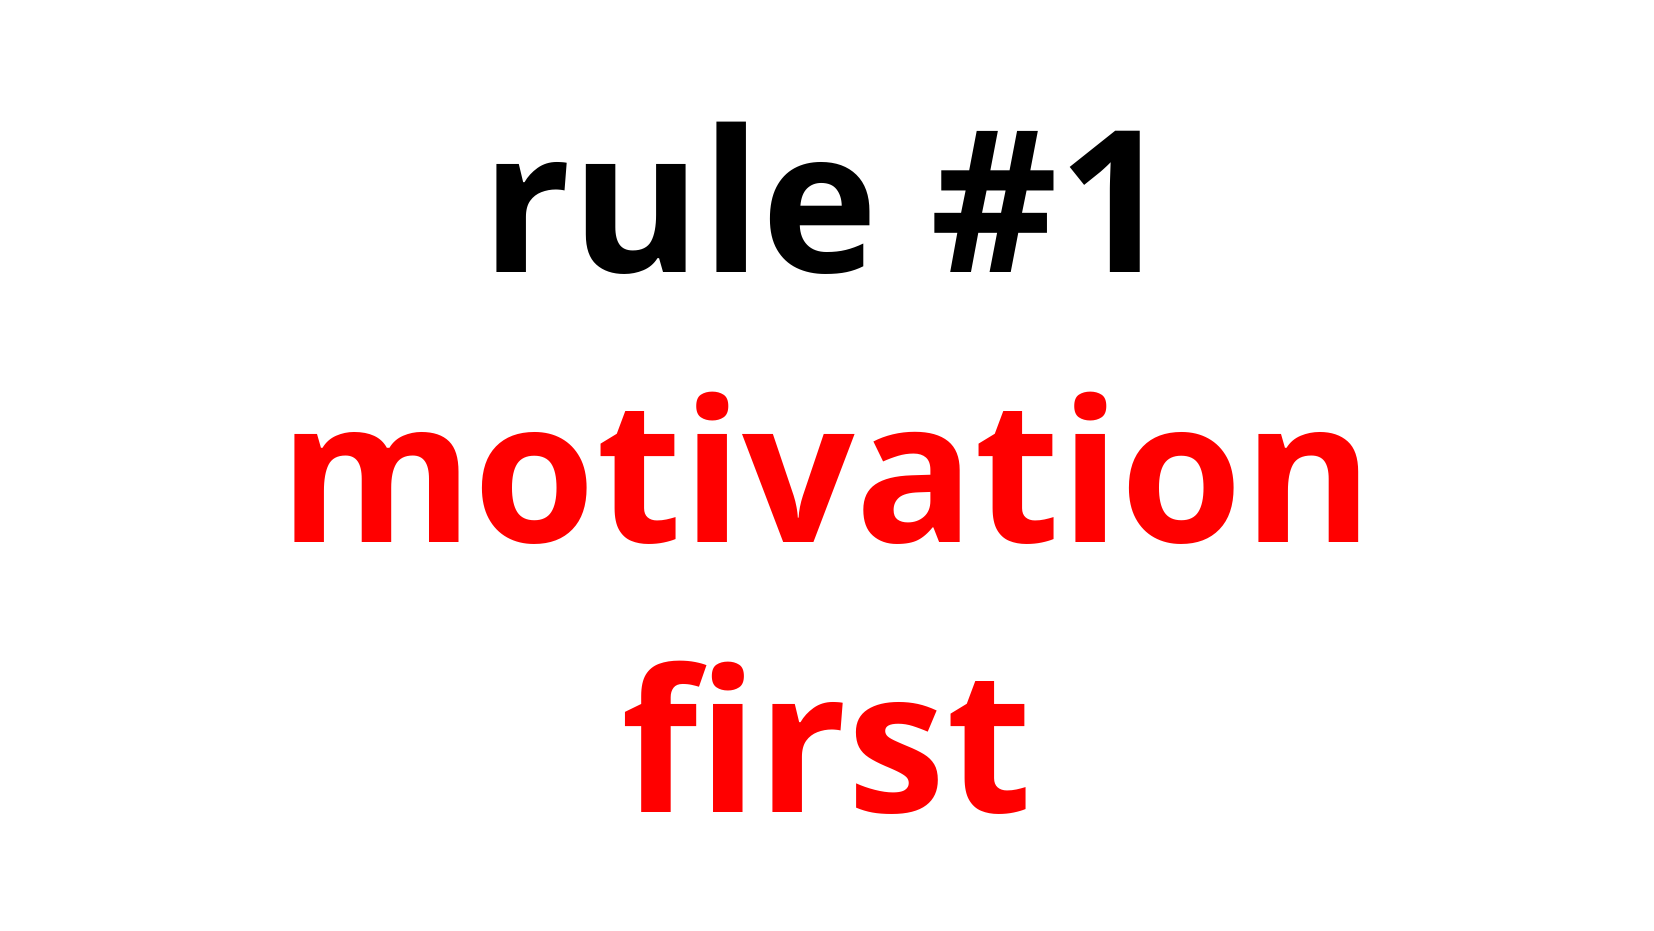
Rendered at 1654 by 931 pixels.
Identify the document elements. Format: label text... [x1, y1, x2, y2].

title rule #1 motivation first [82, 207, 1571, 723]
